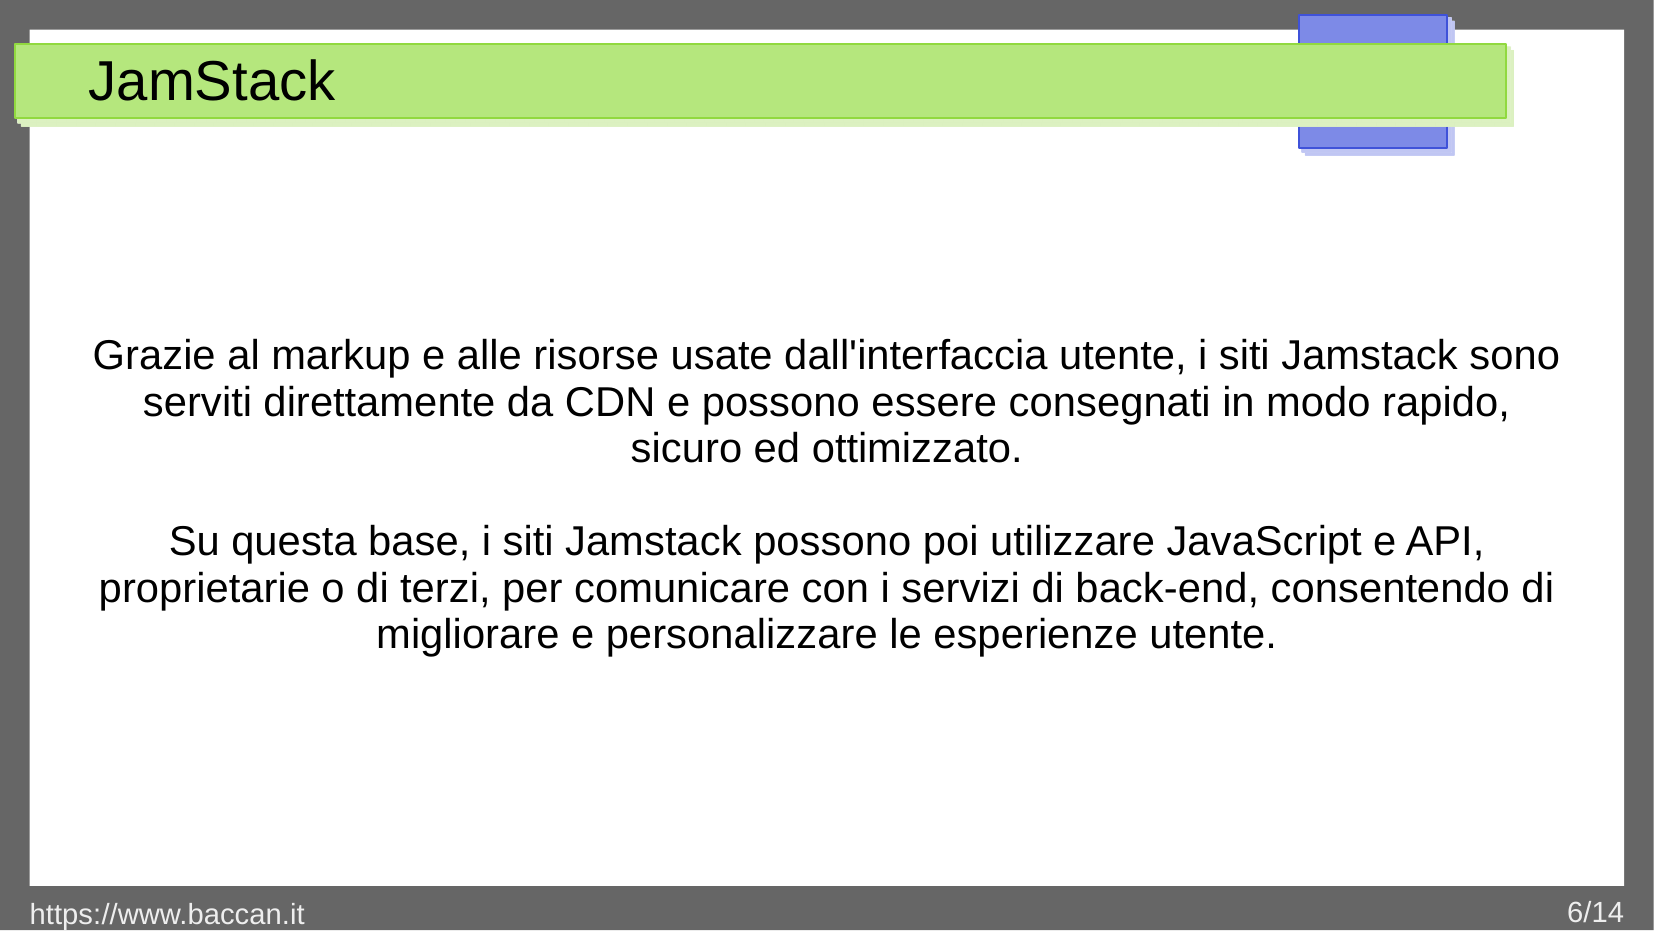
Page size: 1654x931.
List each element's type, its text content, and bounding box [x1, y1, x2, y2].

title JamStack [88, 44, 1506, 119]
text_box Grazie al markup e alle risorse usate dall'interfaccia utente, i siti Jamstack sono serviti direttamente da CDN e possono essere consegnati in modo rapido, sicuro ed ottimizzato. Su questa base, i siti Jamstack possono poi utilizzare JavaScript e API, proprietarie o di terzi, per comunicare con i servizi di back-end, consentendo di migliorare e personalizzare le esperienze utente. [88, 169, 1565, 821]
